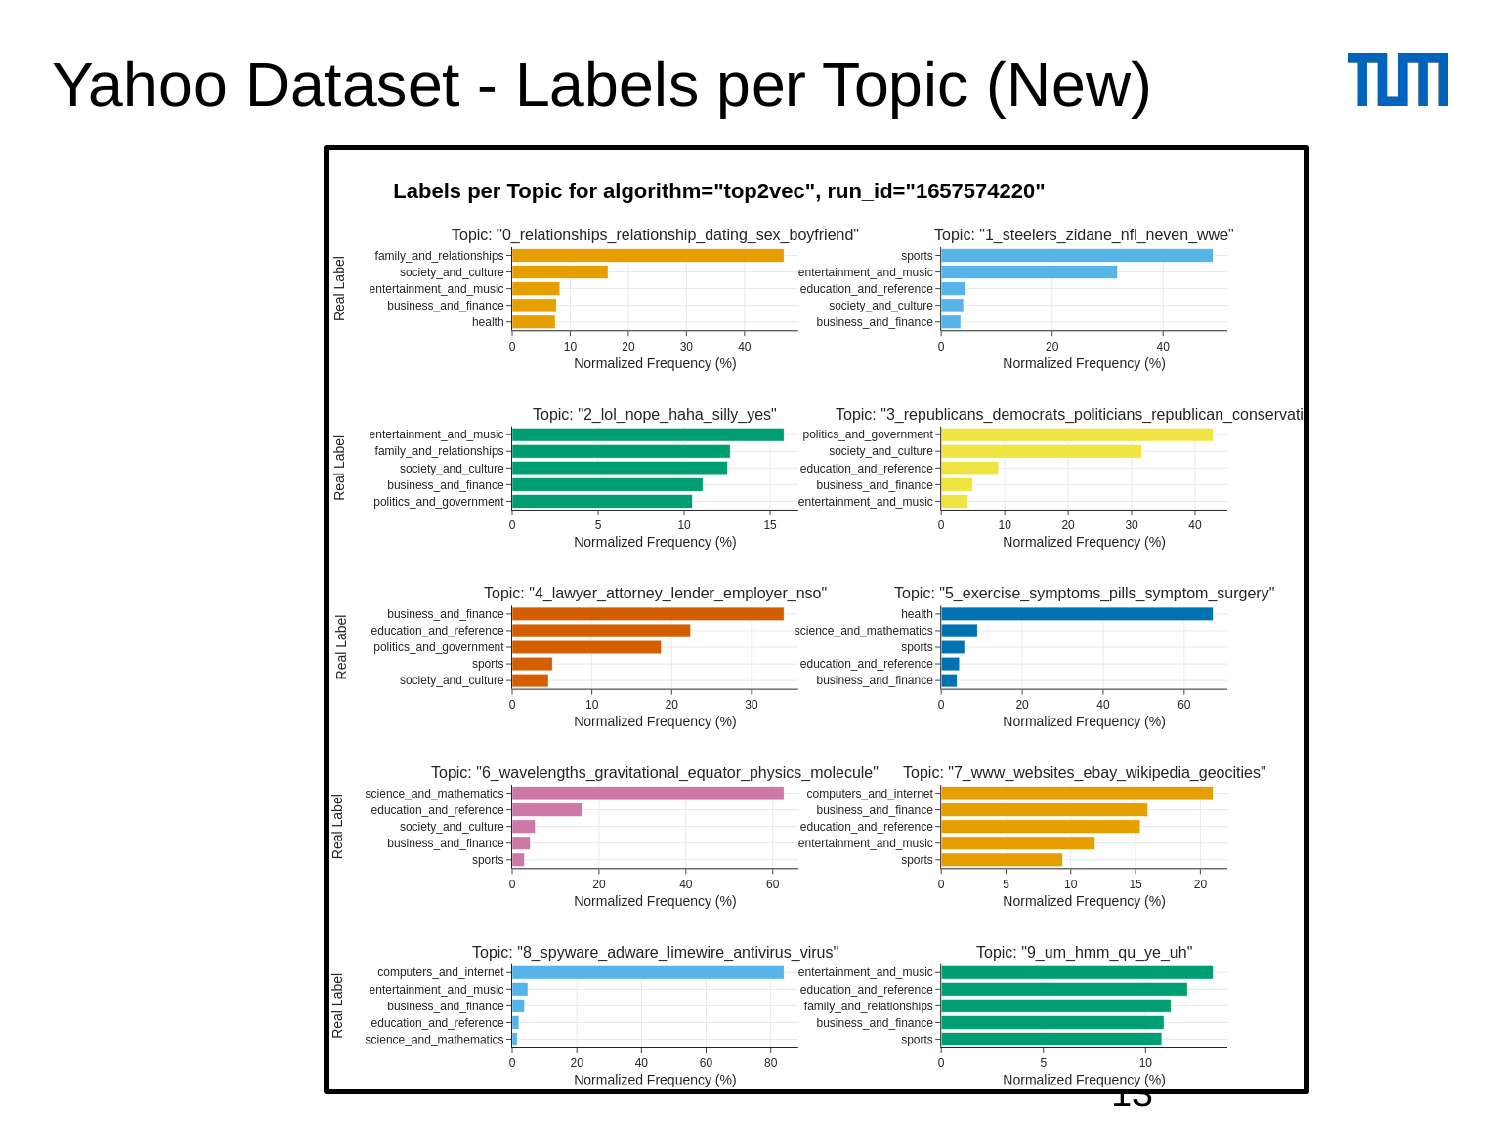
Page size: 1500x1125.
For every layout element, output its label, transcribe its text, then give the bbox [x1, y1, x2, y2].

text_box <number> [1111, 1061, 1448, 1122]
text_box Yahoo Dataset - Labels per Topic (New) [52, 39, 1448, 107]
picture [328, 149, 1305, 1090]
